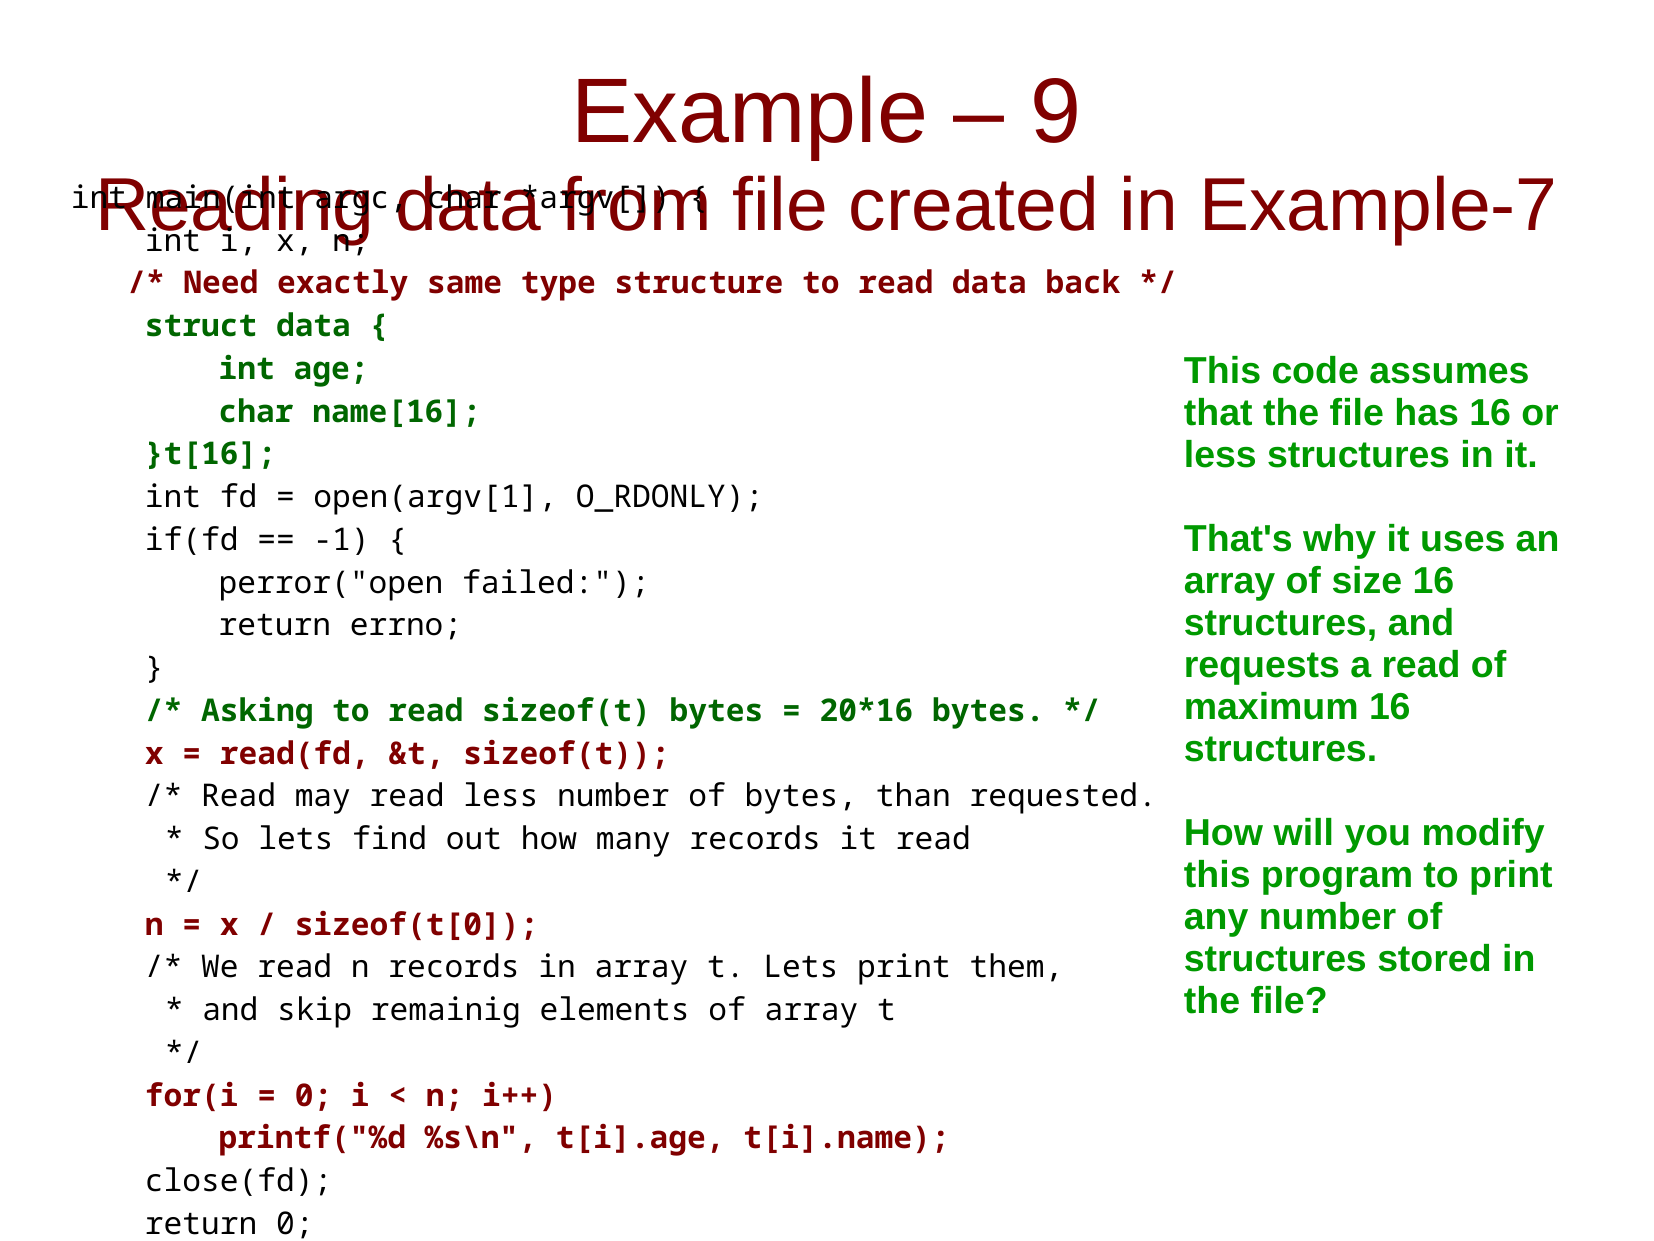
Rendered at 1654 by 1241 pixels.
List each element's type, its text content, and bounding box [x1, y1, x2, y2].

subtitle int main(int argc, char *argv[]) { int i, x, n; /* Need exactly same type structure to read data back */ struct data { int age; char name[16]; }t[16]; int fd = open(argv[1], O_RDONLY); if(fd == -1) { perror("open failed:"); return errno; } /* Asking to read sizeof(t) bytes = 20*16 bytes. */ x = read(fd, &t, sizeof(t)); /* Read may read less number of bytes, than requested. * So lets find out how many records it read */ n = x / sizeof(t[0]); /* We read n records in array t. Lets print them, * and skip remainig elements of array t */ for(i = 0; i < n; i++) printf("%d %s\n", t[i].age, t[i].name); close(fd); return 0; } [70, 256, 1205, 1241]
title Example – 9 Reading data from file created in Example-7 [82, 49, 1571, 257]
text_box This code assumes that the file has 16 or less structures in it. That's why it uses an array of size 16 structures, and requests a read of maximum 16 structures. How will you modify this program to print any number of structures stored in the file? [1169, 342, 1595, 1030]
